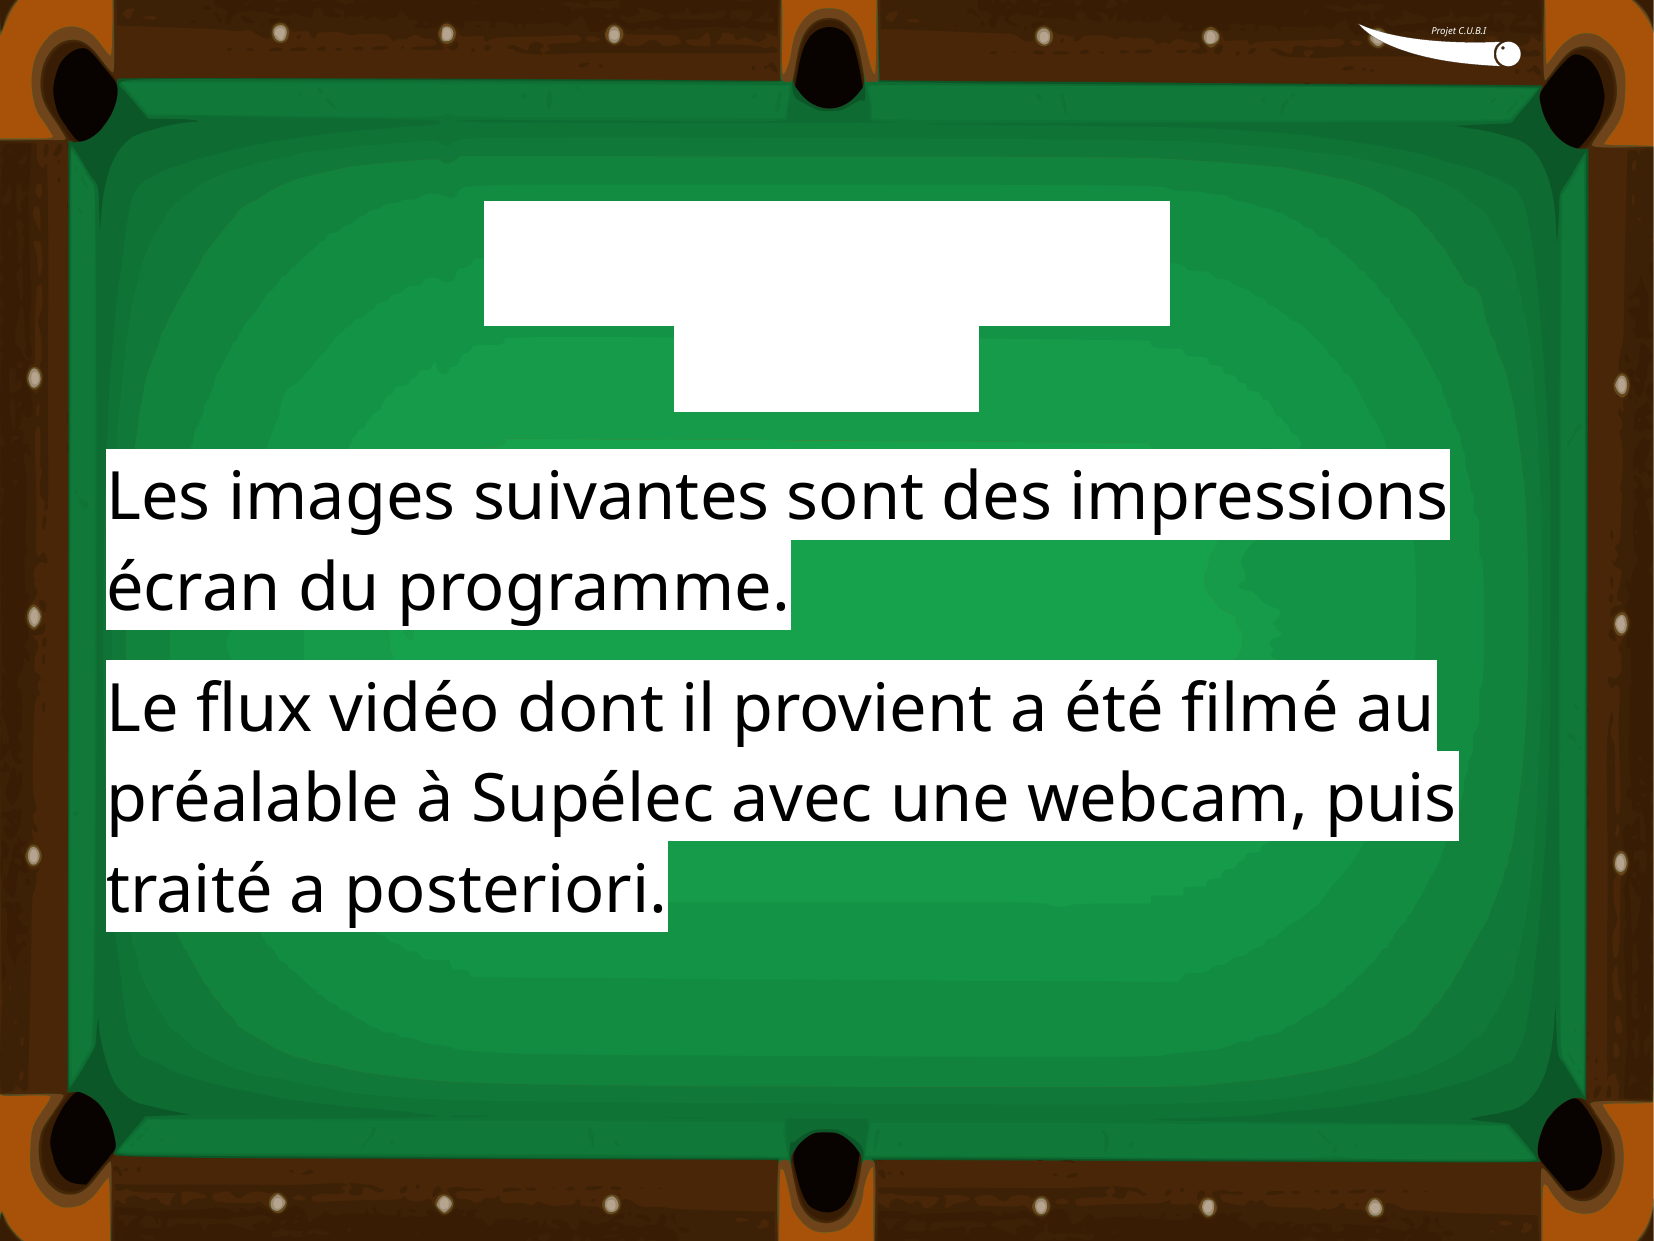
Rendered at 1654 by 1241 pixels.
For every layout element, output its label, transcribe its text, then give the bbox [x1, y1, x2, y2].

list Les images suivantes sont des impressions écran du programme. Le flux vidéo dont il provient a été filmé au préalable à Supélec avec une webcam, puis traité a posteriori. [106, 448, 1548, 1045]
title Développement Remarque [106, 202, 1548, 411]
picture [0, 0, 1654, 1241]
